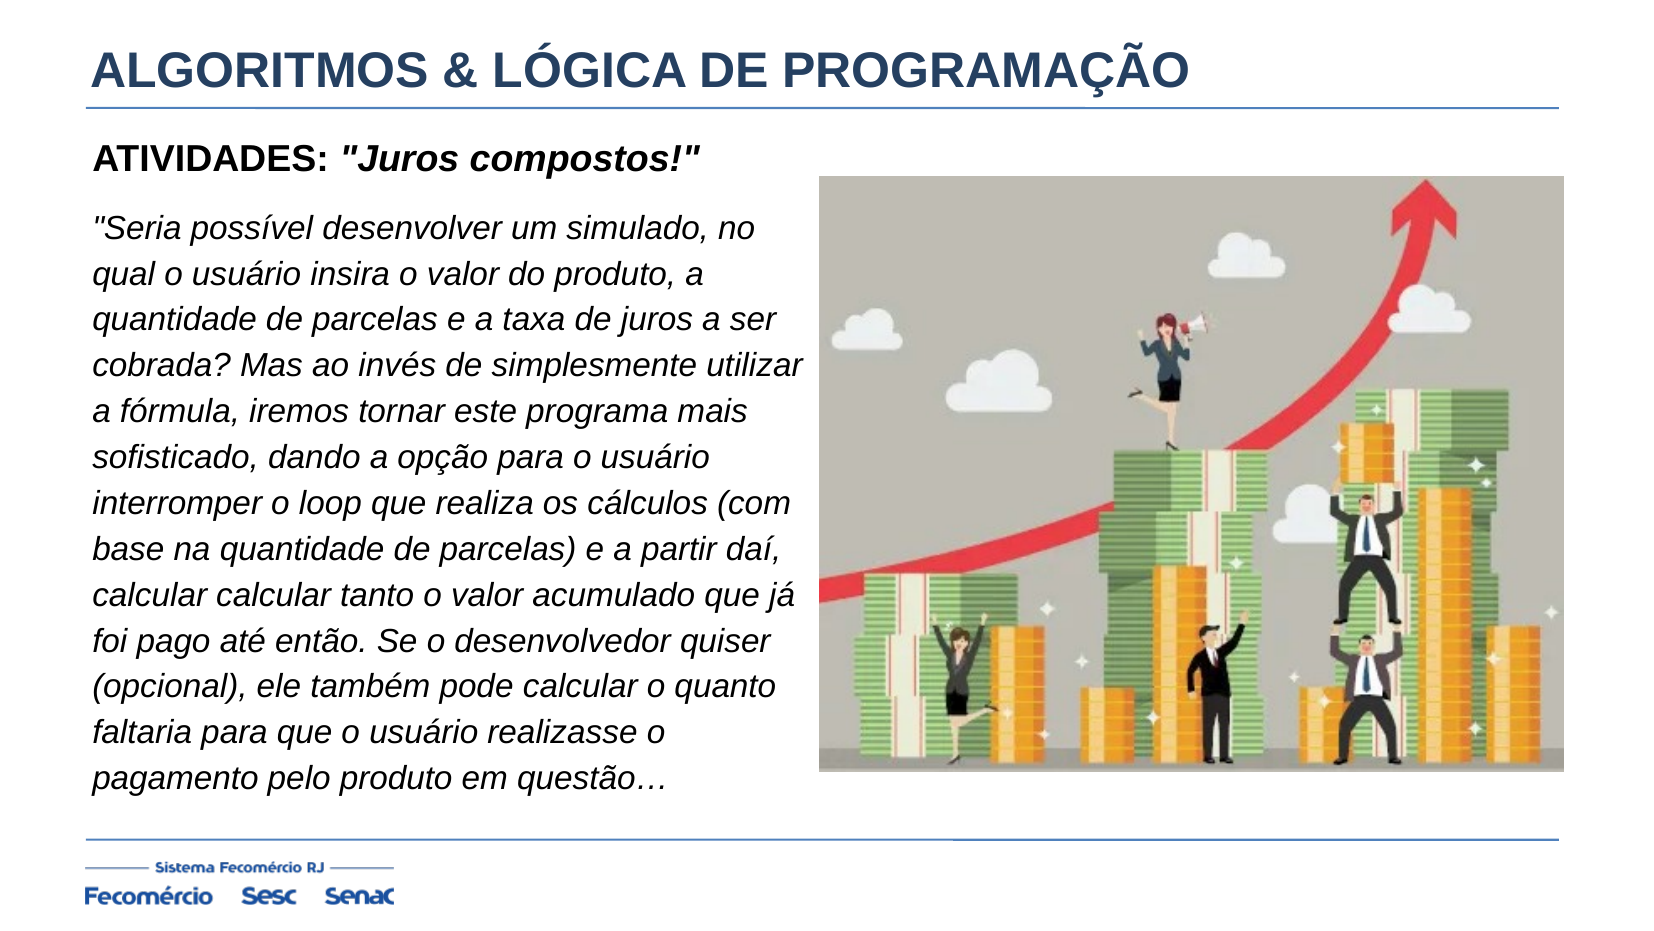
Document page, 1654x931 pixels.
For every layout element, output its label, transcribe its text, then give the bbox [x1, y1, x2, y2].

picture [819, 176, 1564, 772]
text_box ALGORITMOS & LÓGICA DE PROGRAMAÇÃO [90, 32, 1564, 104]
text_box ATIVIDADES: "Juros compostos!" "Seria possível desenvolver um simulado, no qual o usuário insira o valor do produto, a quantidade de parcelas e a taxa de juros a ser cobrada? Mas ao invés de simplesmente utilizar a fórmula, iremos tornar este programa mais sofisticado, dando a opção para o usuário interromper o loop que realiza os cálculos (com base na quantidade de parcelas) e a partir daí, calcular calcular tanto o valor acumulado que já foi pago até então. Se o desenvolvedor quiser (opcional), ele também pode calcular o quanto faltaria para que o usuário realizasse o pagamento pelo produto em questão… [77, 112, 820, 836]
picture [62, 845, 416, 921]
